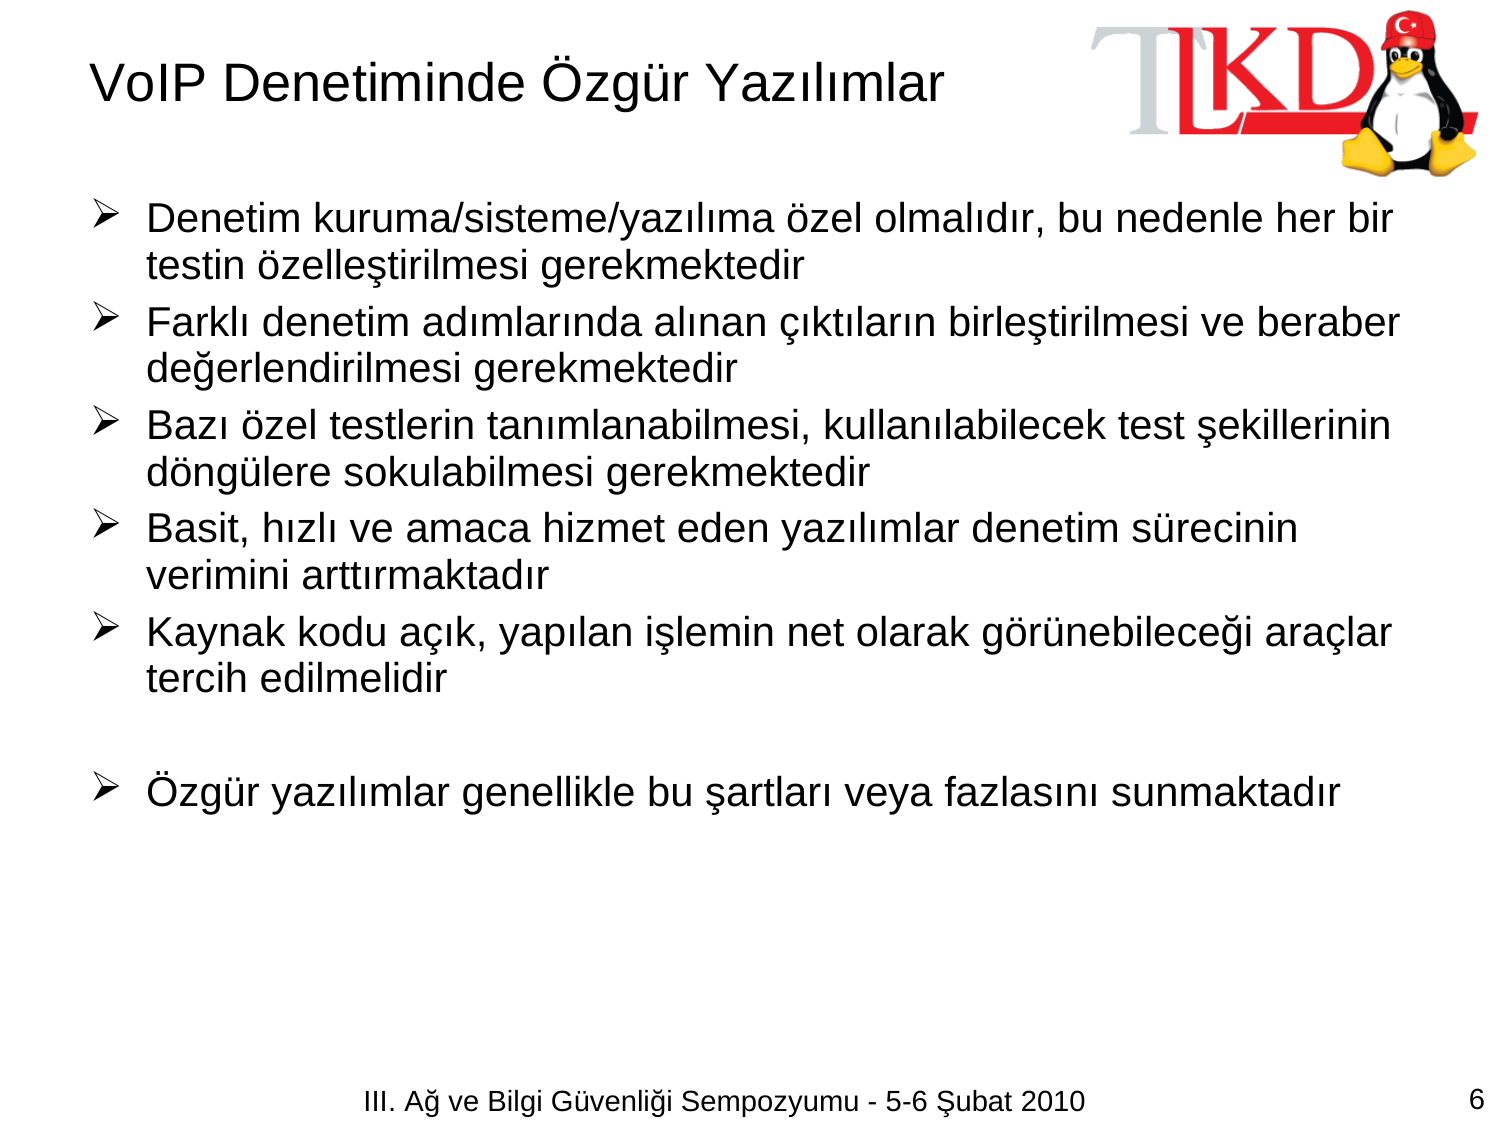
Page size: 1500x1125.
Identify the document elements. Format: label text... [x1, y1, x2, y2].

list Denetim kuruma/sisteme/yazılıma özel olmalıdır, bu nedenle her bir testin özelleştirilmesi gerekmektedir Farklı denetim adımlarında alınan çıktıların birleştirilmesi ve beraber değerlendirilmesi gerekmektedir Bazı özel testlerin tanımlanabilmesi, kullanılabilecek test şekillerinin döngülere sokulabilmesi gerekmektedir Basit, hızlı ve amaca hizmet eden yazılımlar denetim sürecinin verimini arttırmaktadır Kaynak kodu açık, yapılan işlemin net olarak görünebileceği araçlar tercih edilmelidir Özgür yazılımlar genellikle bu şartları veya fazlasını sunmaktadır [75, 187, 1426, 1005]
title VoIP Denetiminde Özgür Yazılımlar [75, 45, 1070, 166]
picture [1087, 0, 1491, 188]
